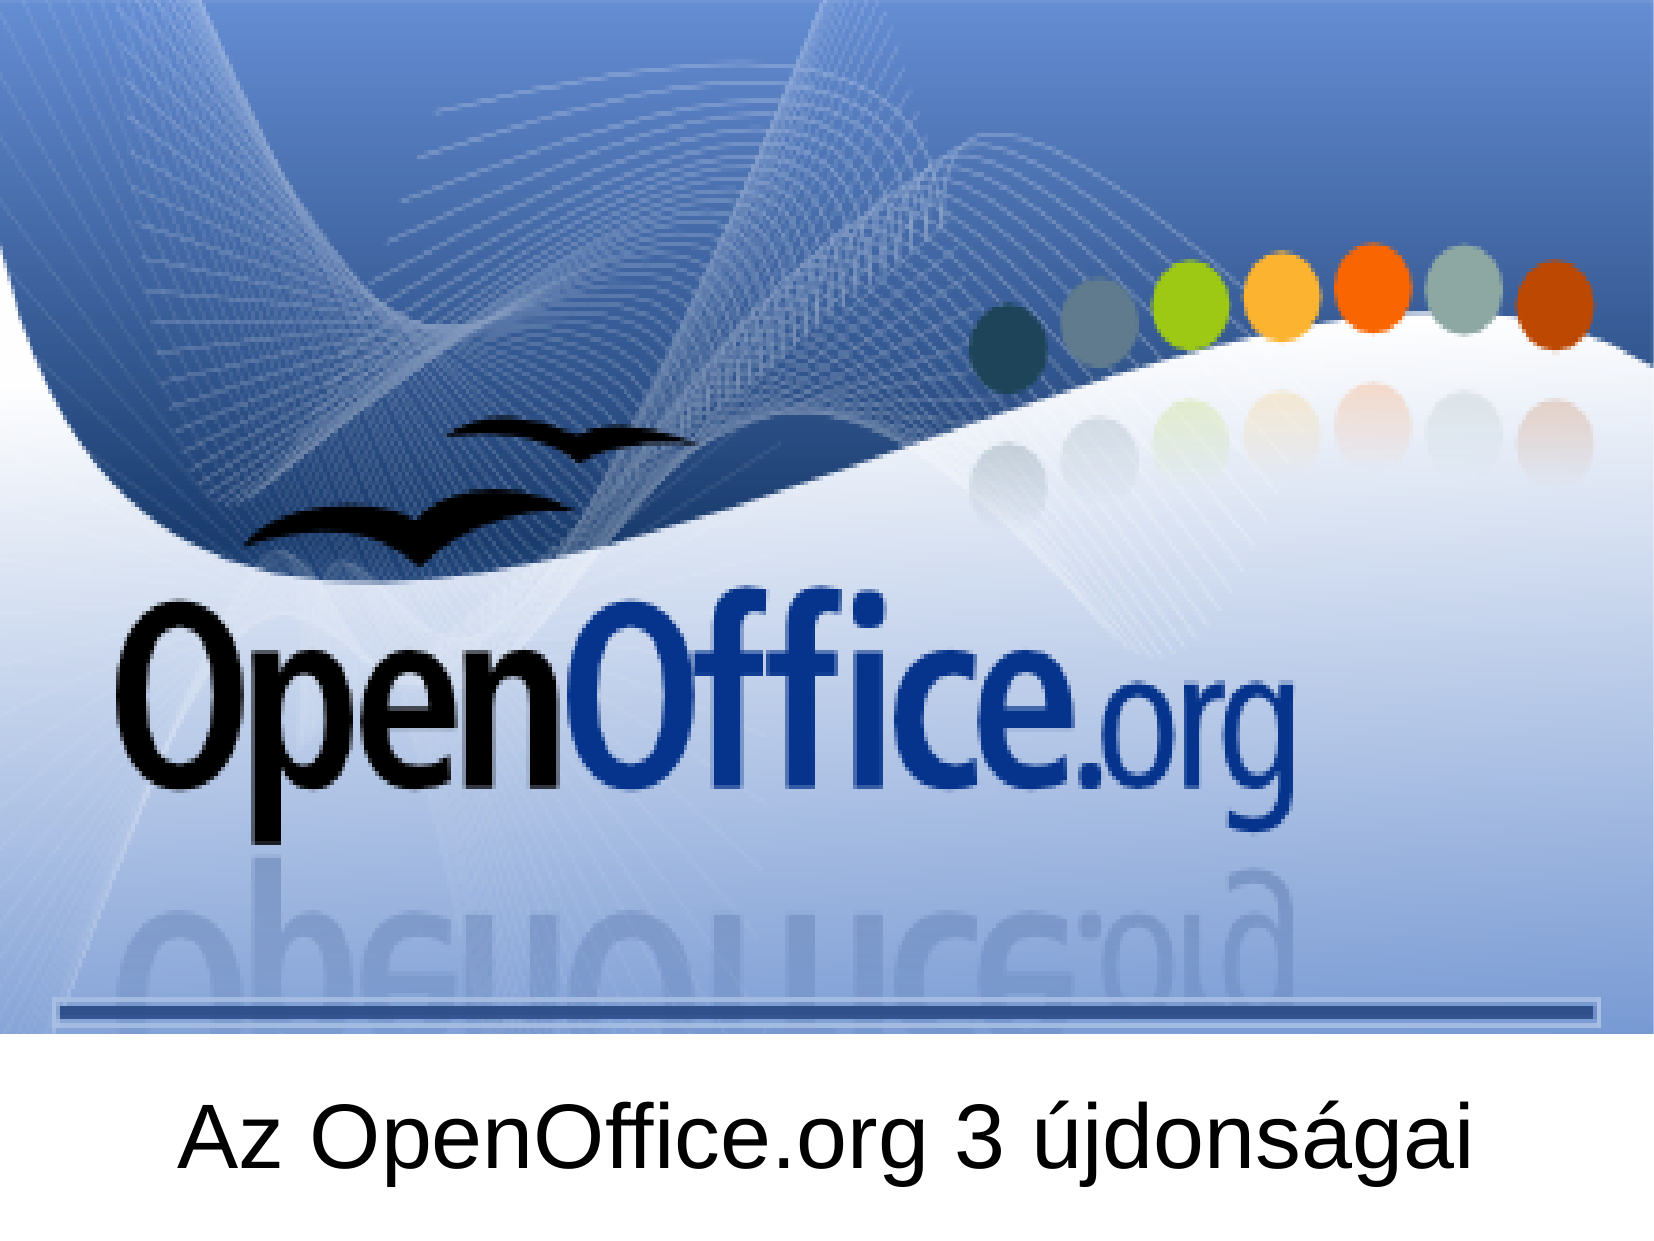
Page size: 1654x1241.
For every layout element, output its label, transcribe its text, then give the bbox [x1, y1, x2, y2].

title Az OpenOffice.org 3 újdonságai [0, 1033, 1654, 1241]
picture [0, 0, 1654, 1033]
